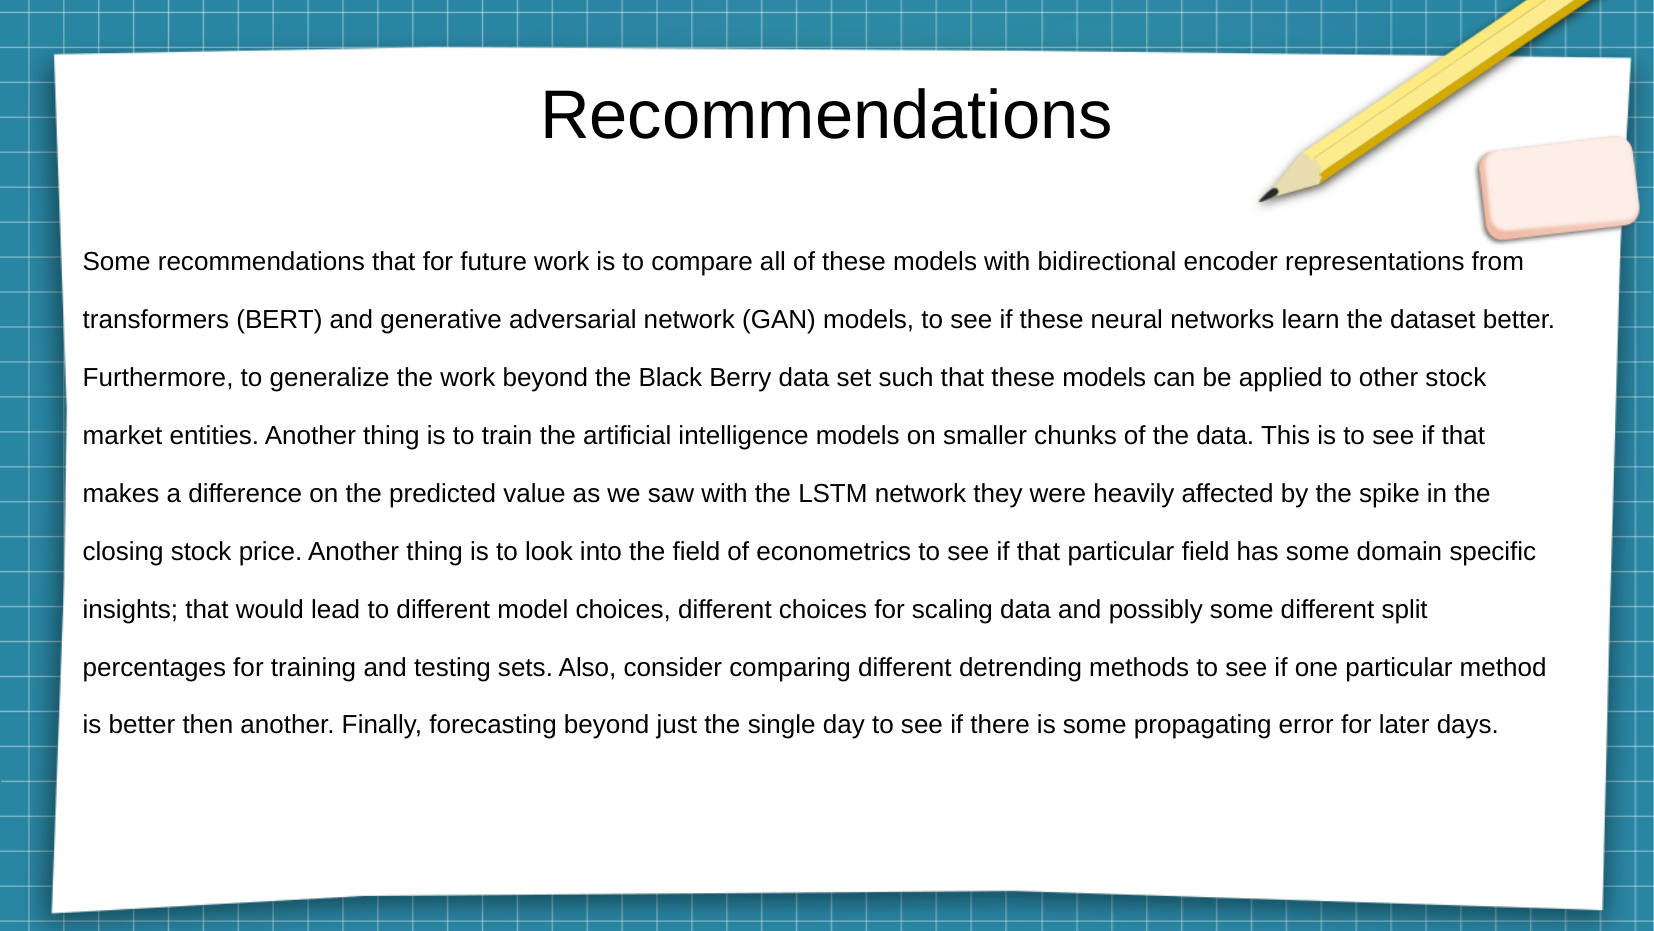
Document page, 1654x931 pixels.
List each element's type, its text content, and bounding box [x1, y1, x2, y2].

list Some recommendations that for future work is to compare all of these models with bidirectional encoder representations from transformers (BERT) and generative adversarial network (GAN) models, to see if these neural networks learn the dataset better. Furthermore, to generalize the work beyond the Black Berry data set such that these models can be applied to other stock market entities. Another thing is to train the artificial intelligence models on smaller chunks of the data. This is to see if that makes a difference on the predicted value as we saw with the LSTM network they were heavily affected by the spike in the closing stock price. Another thing is to look into the field of econometrics to see if that particular field has some domain specific insights; that would lead to different model choices, different choices for scaling data and possibly some different split percentages for training and testing sets. Also, consider comparing different detrending methods to see if one particular method is better then another. Finally, forecasting beyond just the single day to see if there is some propagating error for later days. [82, 217, 1571, 758]
picture [0, 0, 1654, 931]
title Recommendations [82, 37, 1571, 193]
